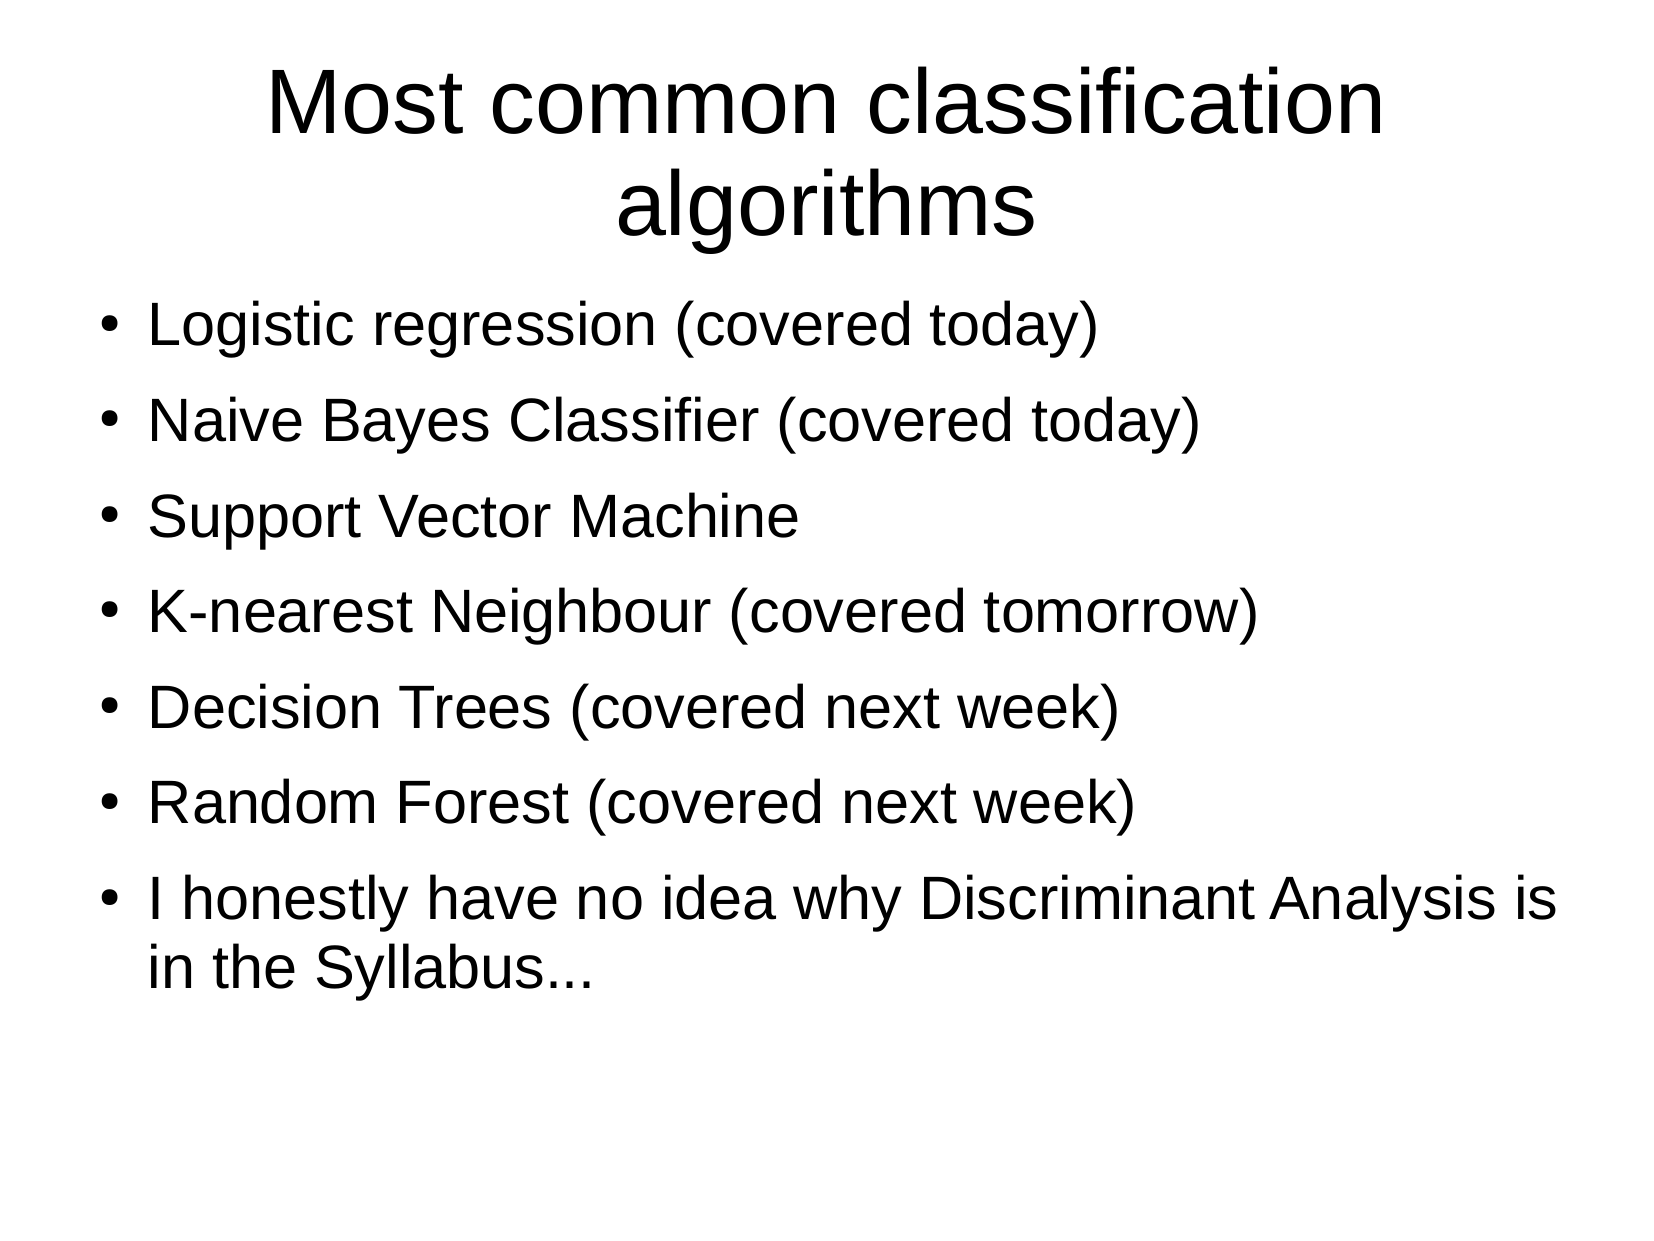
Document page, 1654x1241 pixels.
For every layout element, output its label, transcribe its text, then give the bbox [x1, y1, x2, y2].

title Most common classification algorithms [82, 49, 1571, 257]
list Logistic regression (covered today) Naive Bayes Classifier (covered today) Support Vector Machine K-nearest Neighbour (covered tomorrow) Decision Trees (covered next week) Random Forest (covered next week) I honestly have no idea why Discriminant Analysis is in the Syllabus... [82, 290, 1571, 1010]
